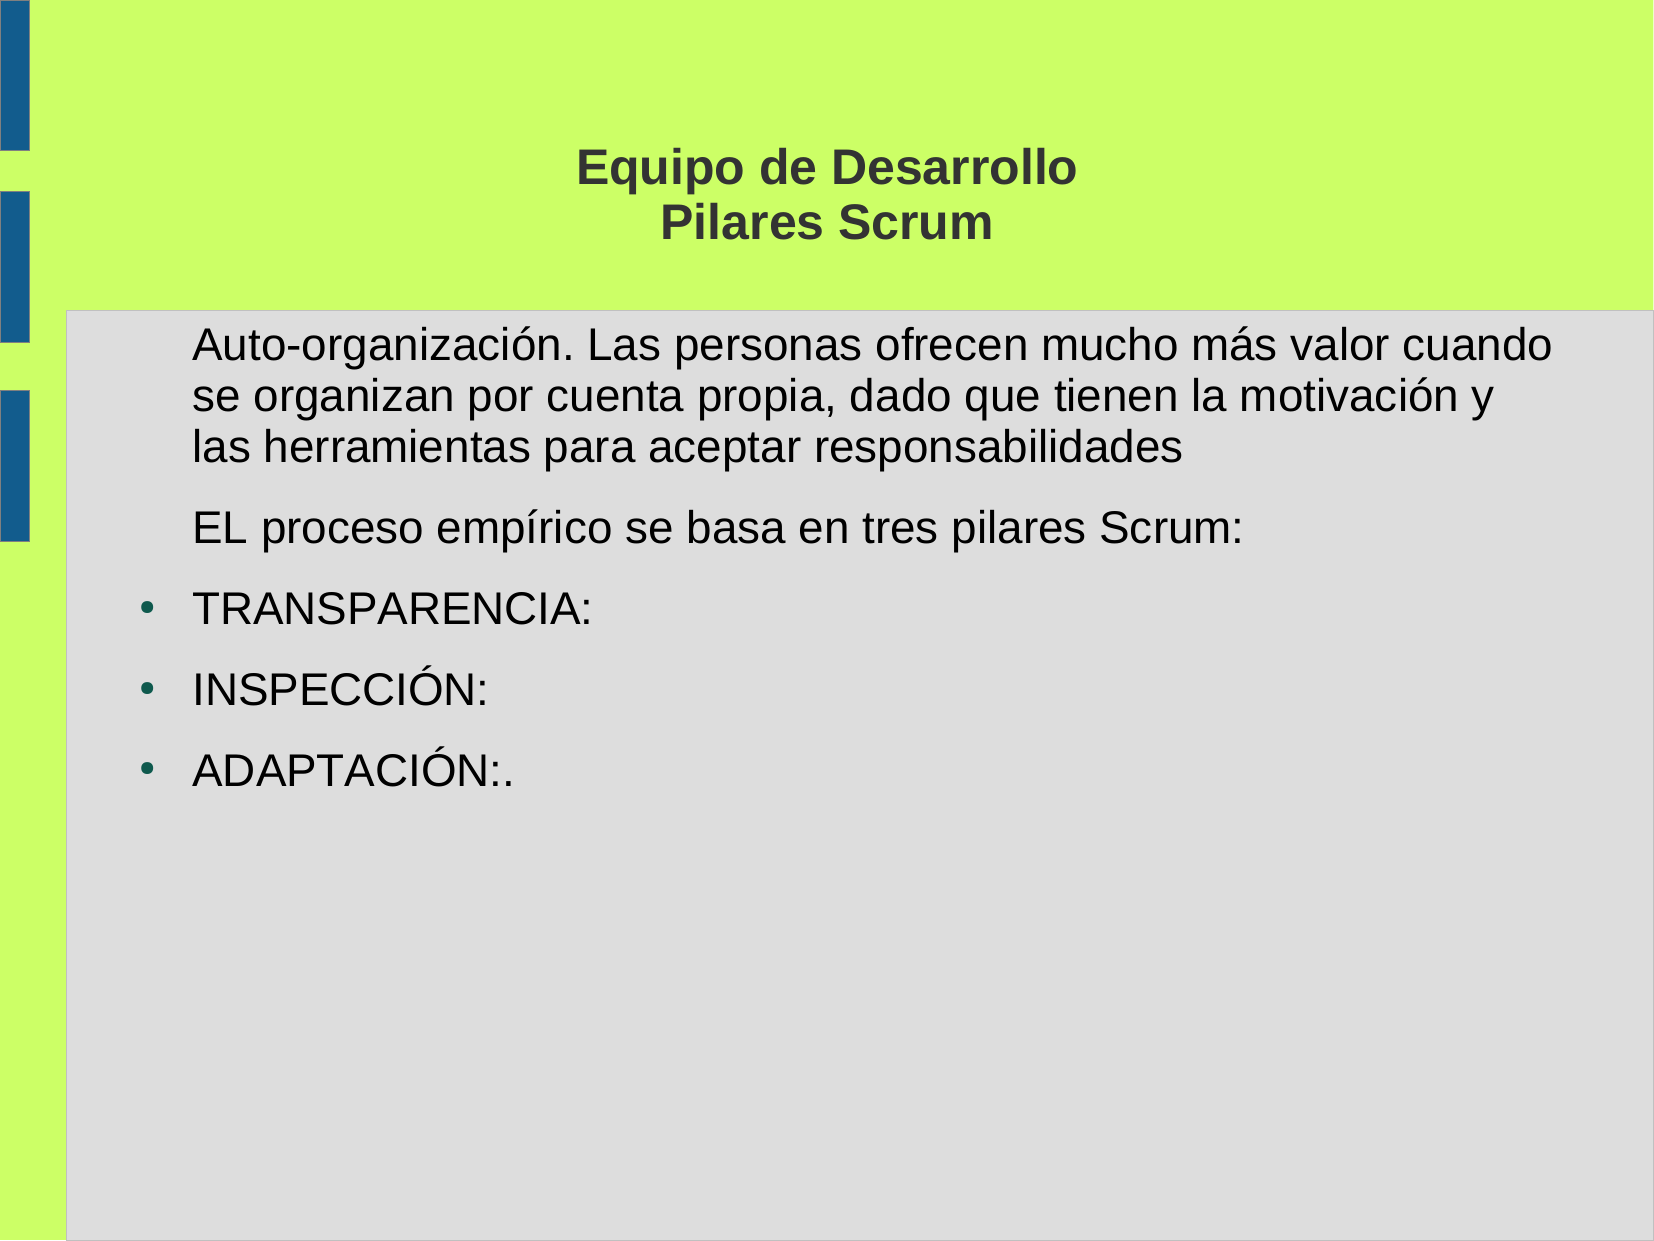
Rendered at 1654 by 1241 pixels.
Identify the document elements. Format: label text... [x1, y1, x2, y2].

list Auto-organización. Las personas ofrecen mucho más valor cuando se organizan por cuenta propia, dado que tienen la motivación y las herramientas para aceptar responsabilidades EL proceso empírico se basa en tres pilares Scrum: TRANSPARENCIA: INSPECCIÓN: ADAPTACIÓN:. [121, 318, 1560, 1182]
title Equipo de Desarrollo Pilares Scrum [121, 91, 1534, 299]
